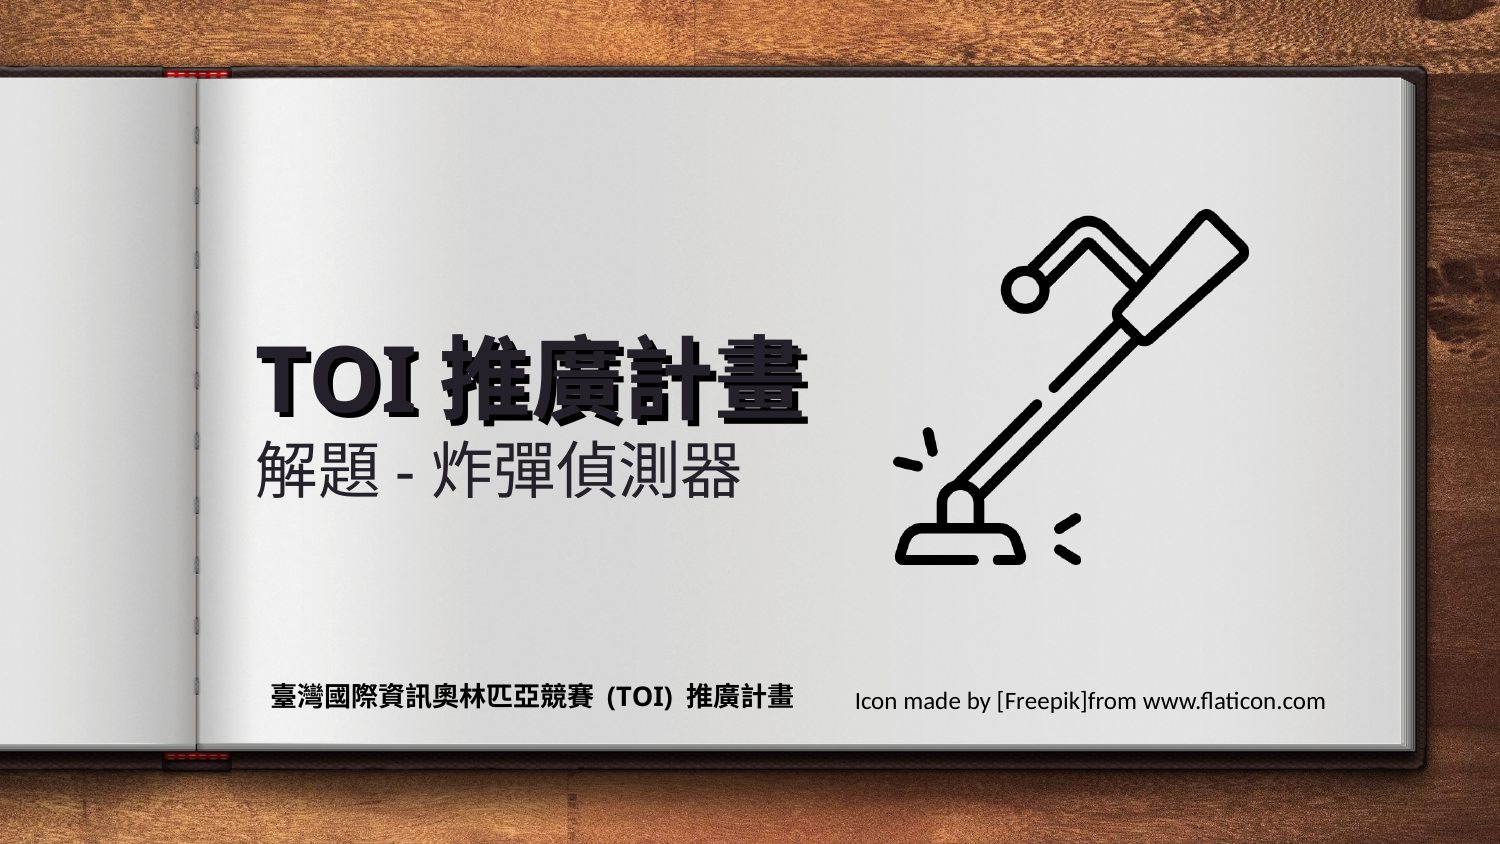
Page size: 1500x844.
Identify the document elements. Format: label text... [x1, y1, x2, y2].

title TOI推廣計畫 解題-炸彈偵測器 [240, 262, 893, 565]
picture [893, 209, 1249, 565]
text_box Icon made by [Freepik]from www.flaticon.com [840, 677, 1364, 722]
